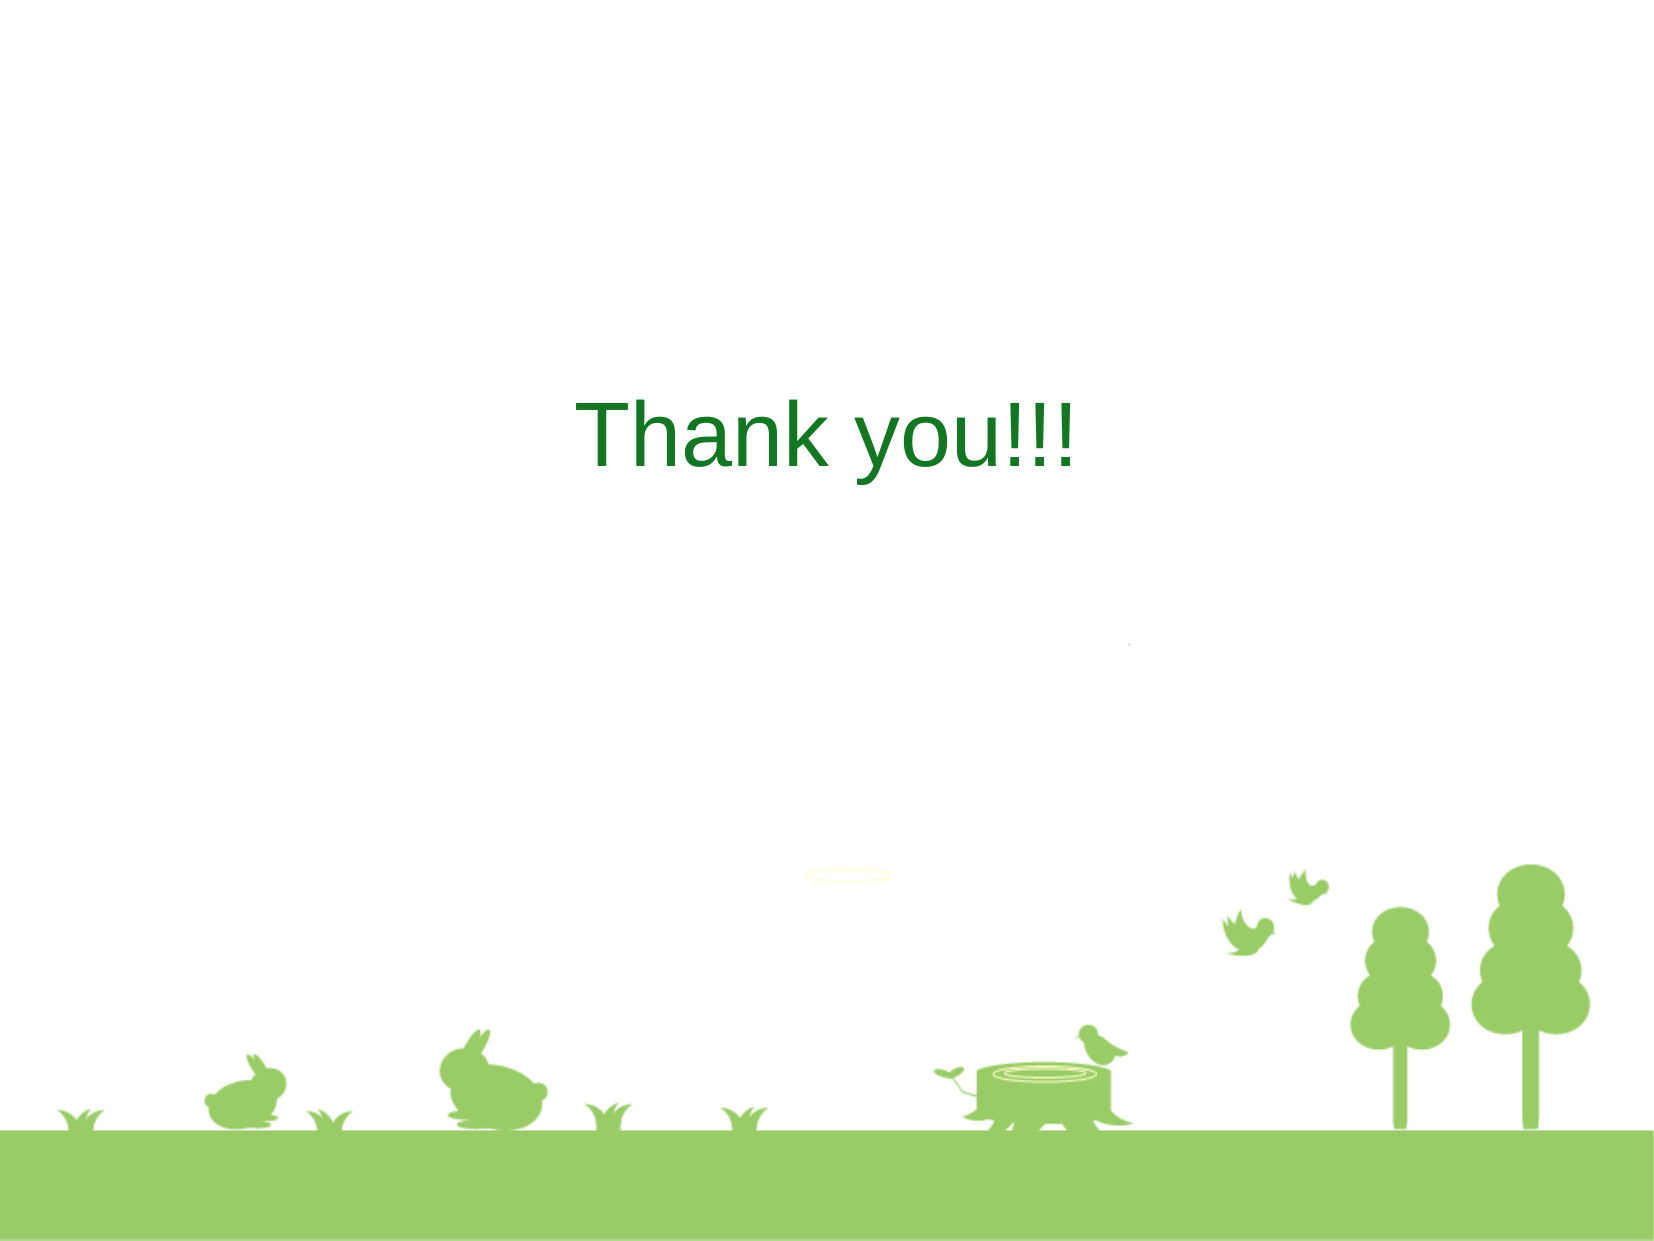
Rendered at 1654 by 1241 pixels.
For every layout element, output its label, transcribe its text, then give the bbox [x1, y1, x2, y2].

picture [0, 0, 1654, 1241]
title Thank you!!! [82, 330, 1571, 538]
